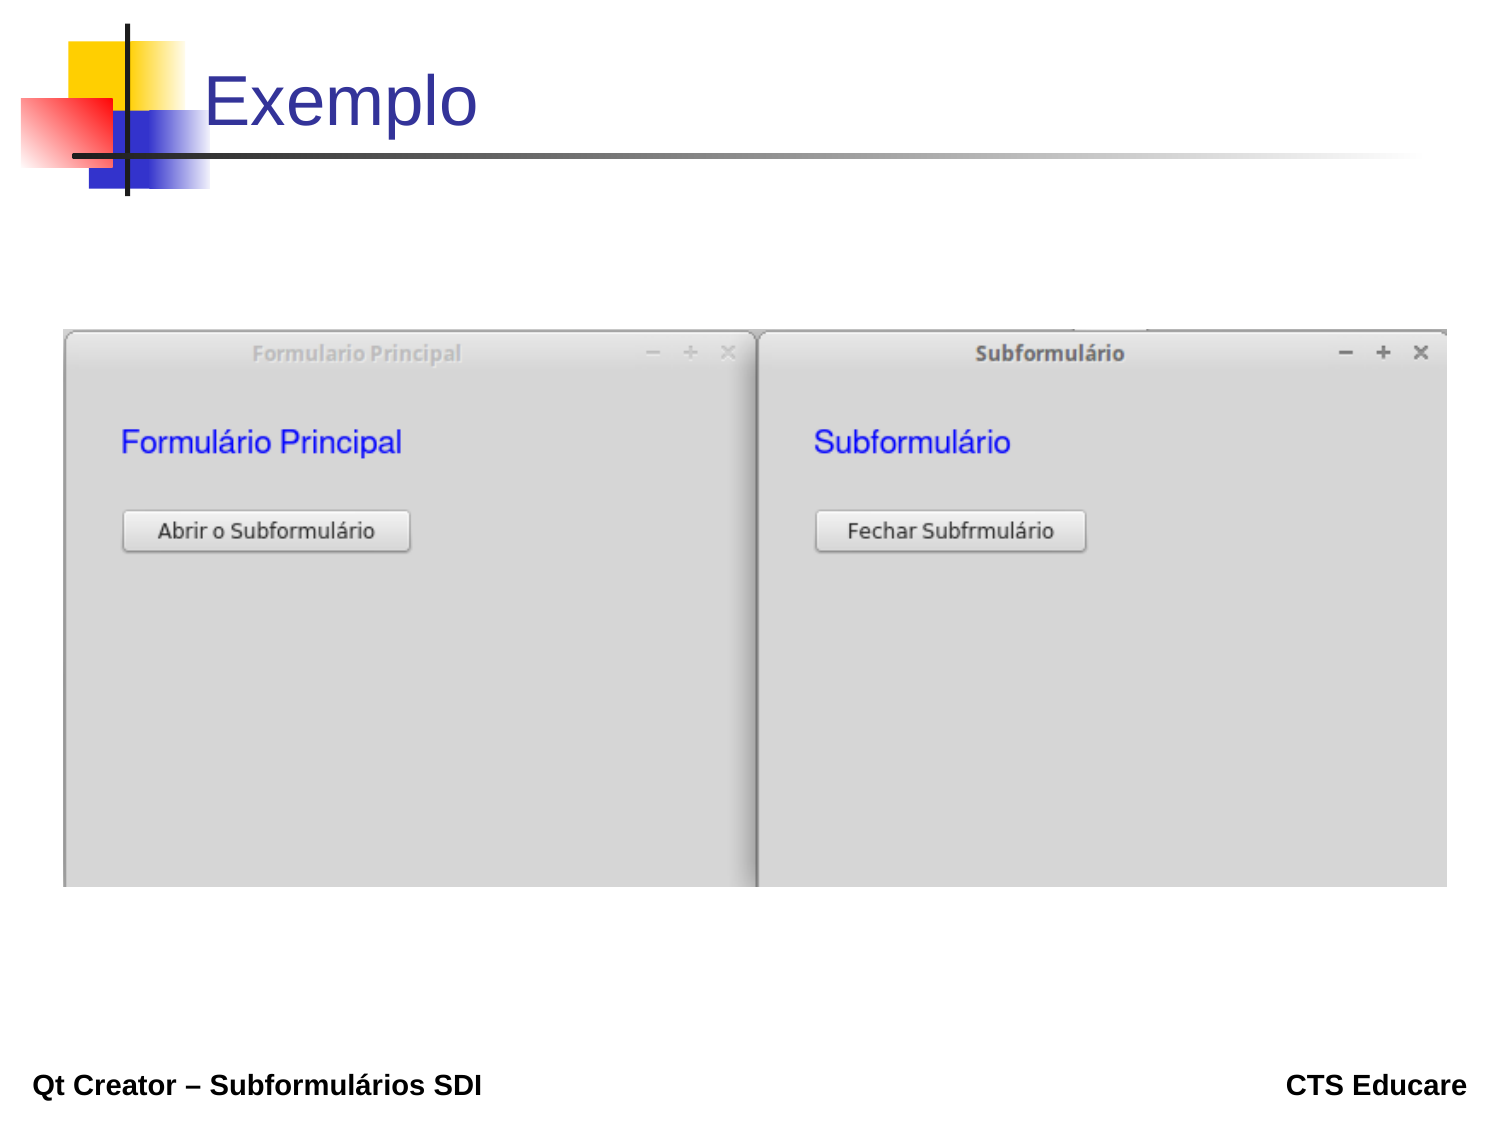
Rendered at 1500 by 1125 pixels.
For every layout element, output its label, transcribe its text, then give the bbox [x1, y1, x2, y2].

picture [63, 329, 1447, 887]
title Exemplo [188, 46, 1468, 149]
